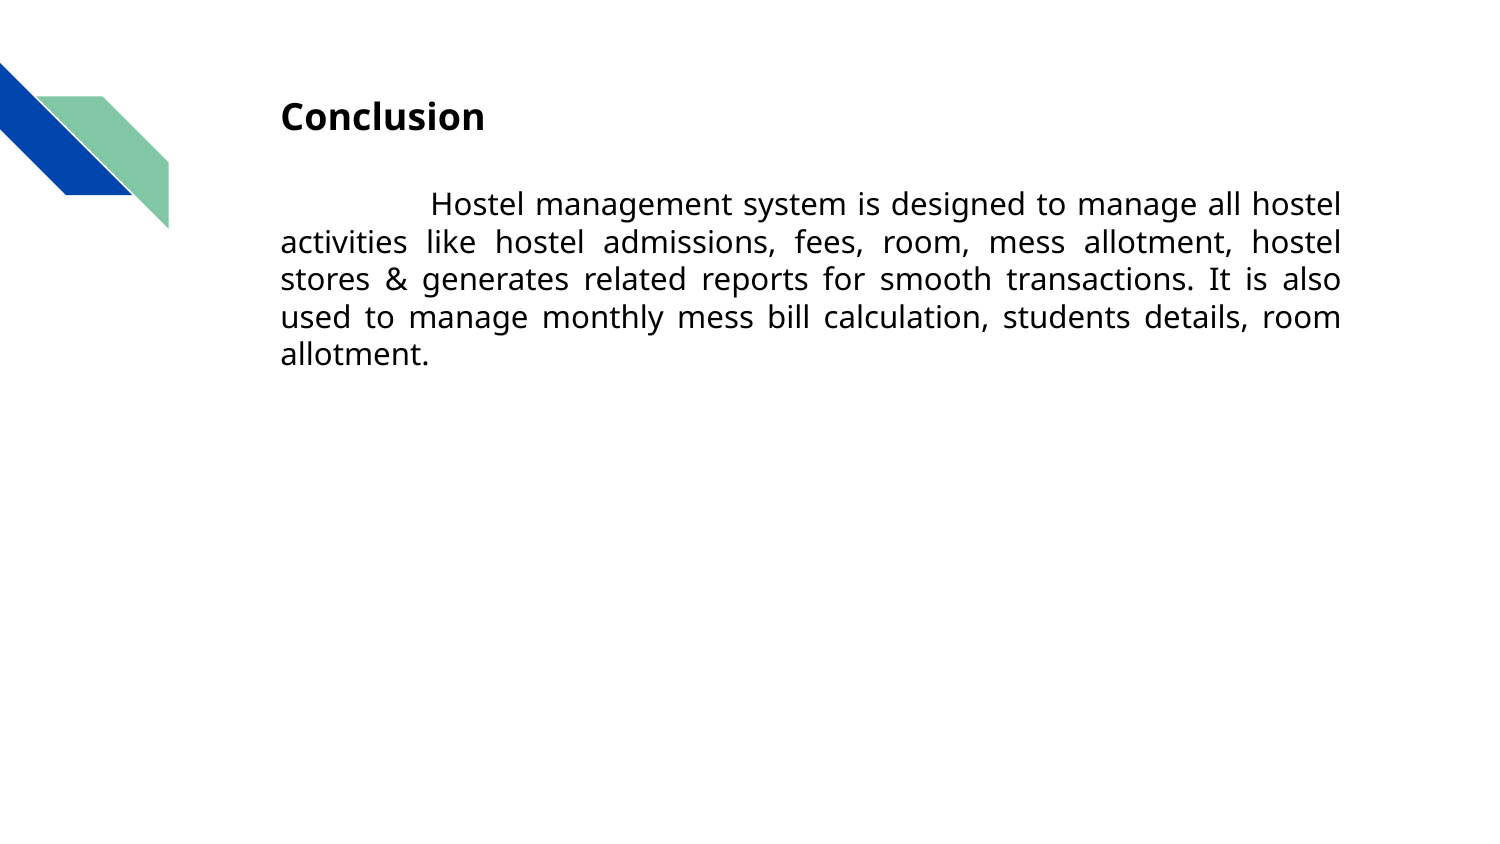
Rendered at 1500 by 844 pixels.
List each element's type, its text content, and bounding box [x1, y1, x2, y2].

text_box Hostel management system is designed to manage all hostel activities like hostel admissions, fees, room, mess allotment, hostel stores & generates related reports for smooth transactions. It is also used to manage monthly mess bill calculation, students details, room allotment. [265, 177, 1359, 426]
text_box Conclusion [265, 85, 1034, 148]
